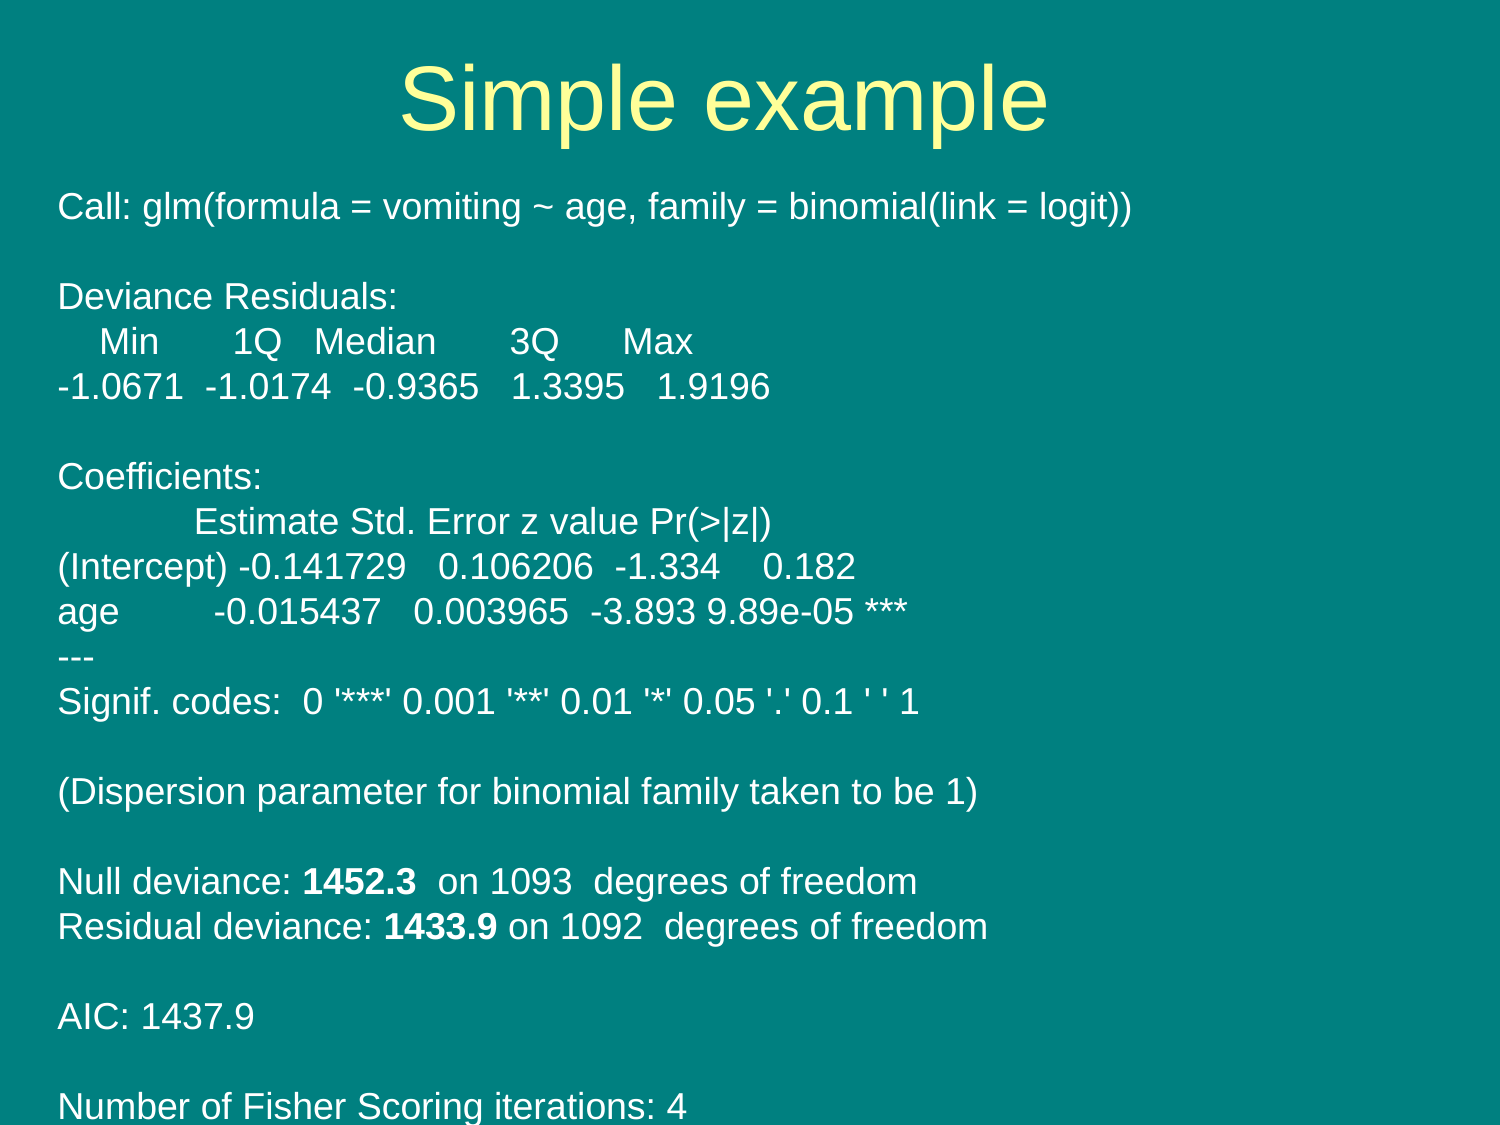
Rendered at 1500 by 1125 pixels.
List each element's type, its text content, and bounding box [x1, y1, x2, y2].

title Simple example [62, 0, 1413, 174]
text_box Call: glm(formula = vomiting ~ age, family = binomial(link = logit)) Deviance Residuals: Min 1Q Median 3Q Max -1.0671 -1.0174 -0.9365 1.3395 1.9196 Coefficients: Estimate Std. Error z value Pr(>|z|) (Intercept) -0.141729 0.106206 -1.334 0.182 age -0.015437 0.003965 -3.893 9.89e-05 *** --- Signif. codes: 0 '***' 0.001 '**' 0.01 '*' 0.05 '.' 0.1 ' ' 1 (Dispersion parameter for binomial family taken to be 1) Null deviance: 1452.3 on 1093 degrees of freedom Residual deviance: 1433.9 on 1092 degrees of freedom AIC: 1437.9 Number of Fisher Scoring iterations: 4 [42, 174, 1500, 1125]
